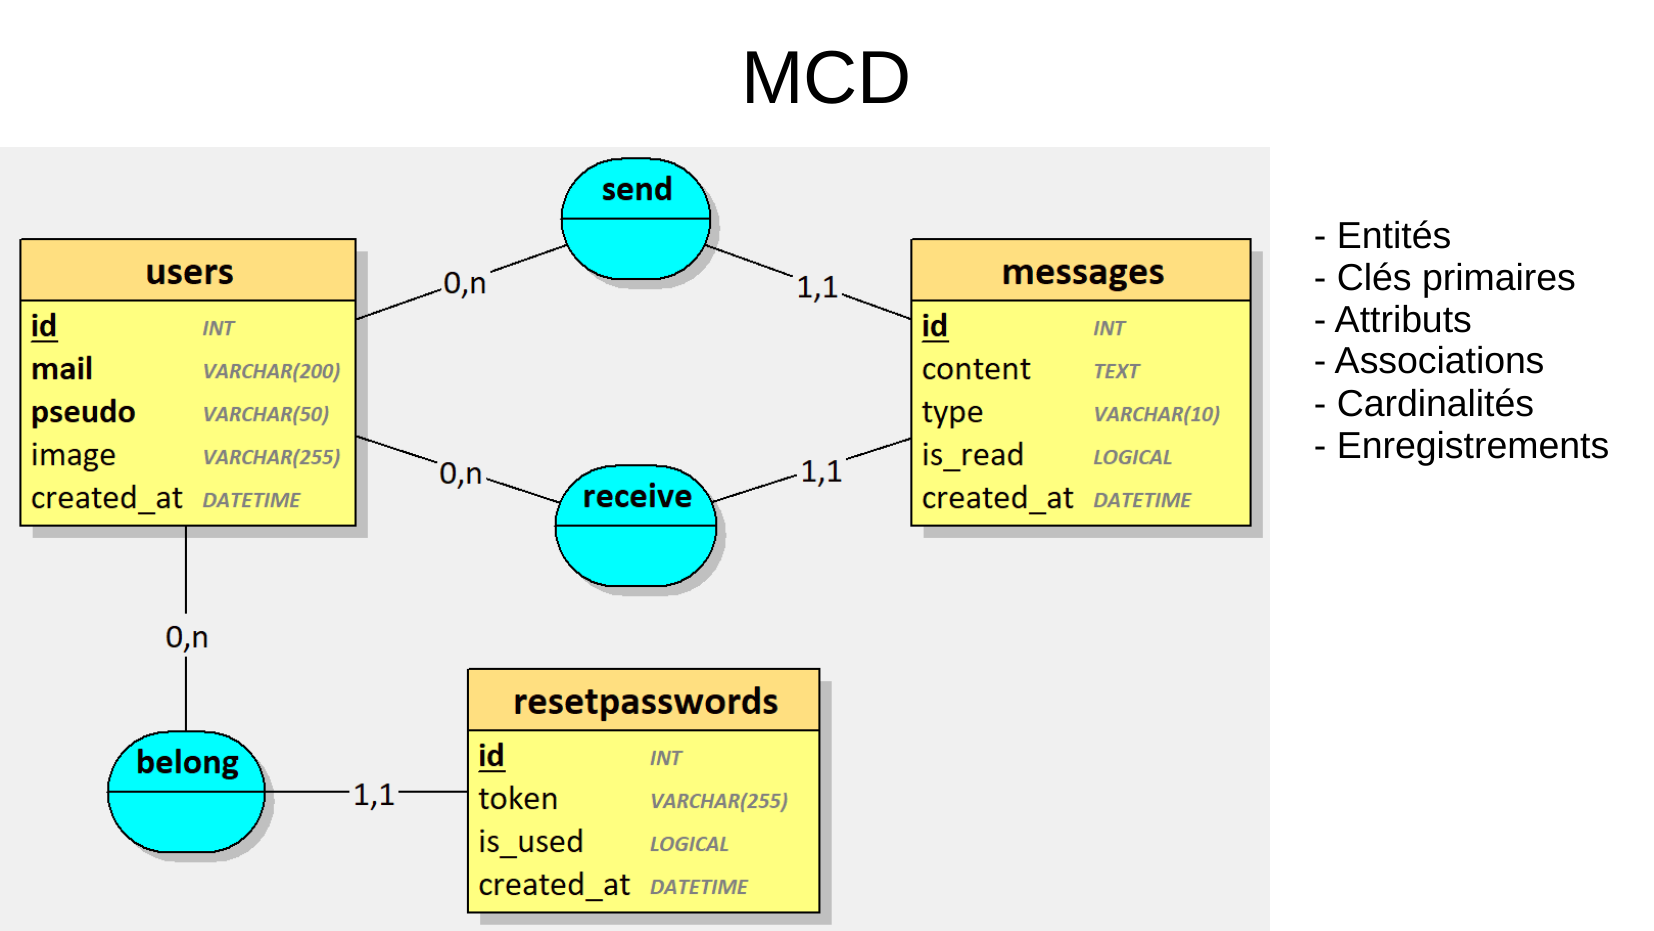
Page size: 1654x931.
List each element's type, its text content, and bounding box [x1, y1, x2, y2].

title MCD [82, 0, 1571, 156]
text_box - Entités - Clés primaires - Attributs - Associations - Cardinalités - Enregistrements [1299, 206, 1654, 516]
picture [0, 147, 1270, 931]
